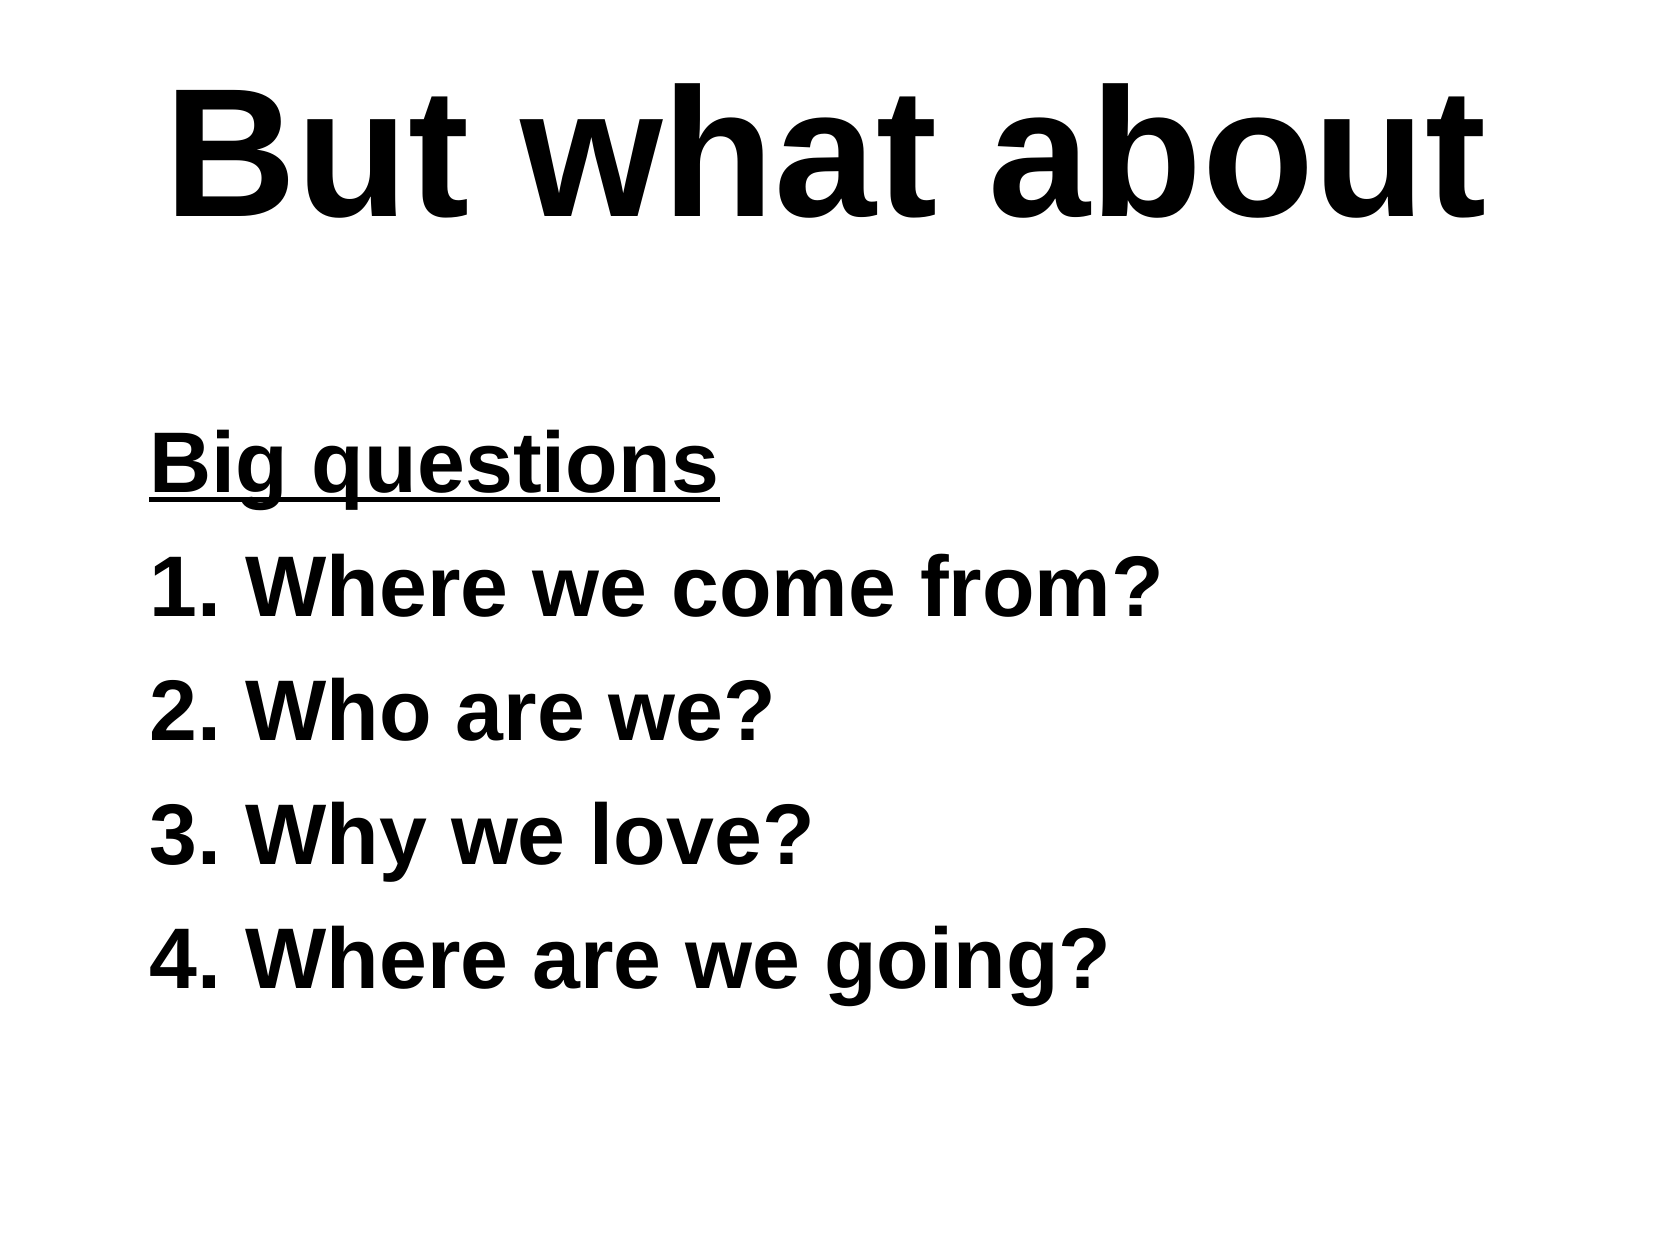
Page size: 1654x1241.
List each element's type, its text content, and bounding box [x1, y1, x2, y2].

list Big questions 1. Where we come from? 2. Who are we? 3. Why we love? 4. Where are we going? [82, 290, 1571, 1010]
title But what about [82, 49, 1571, 257]
